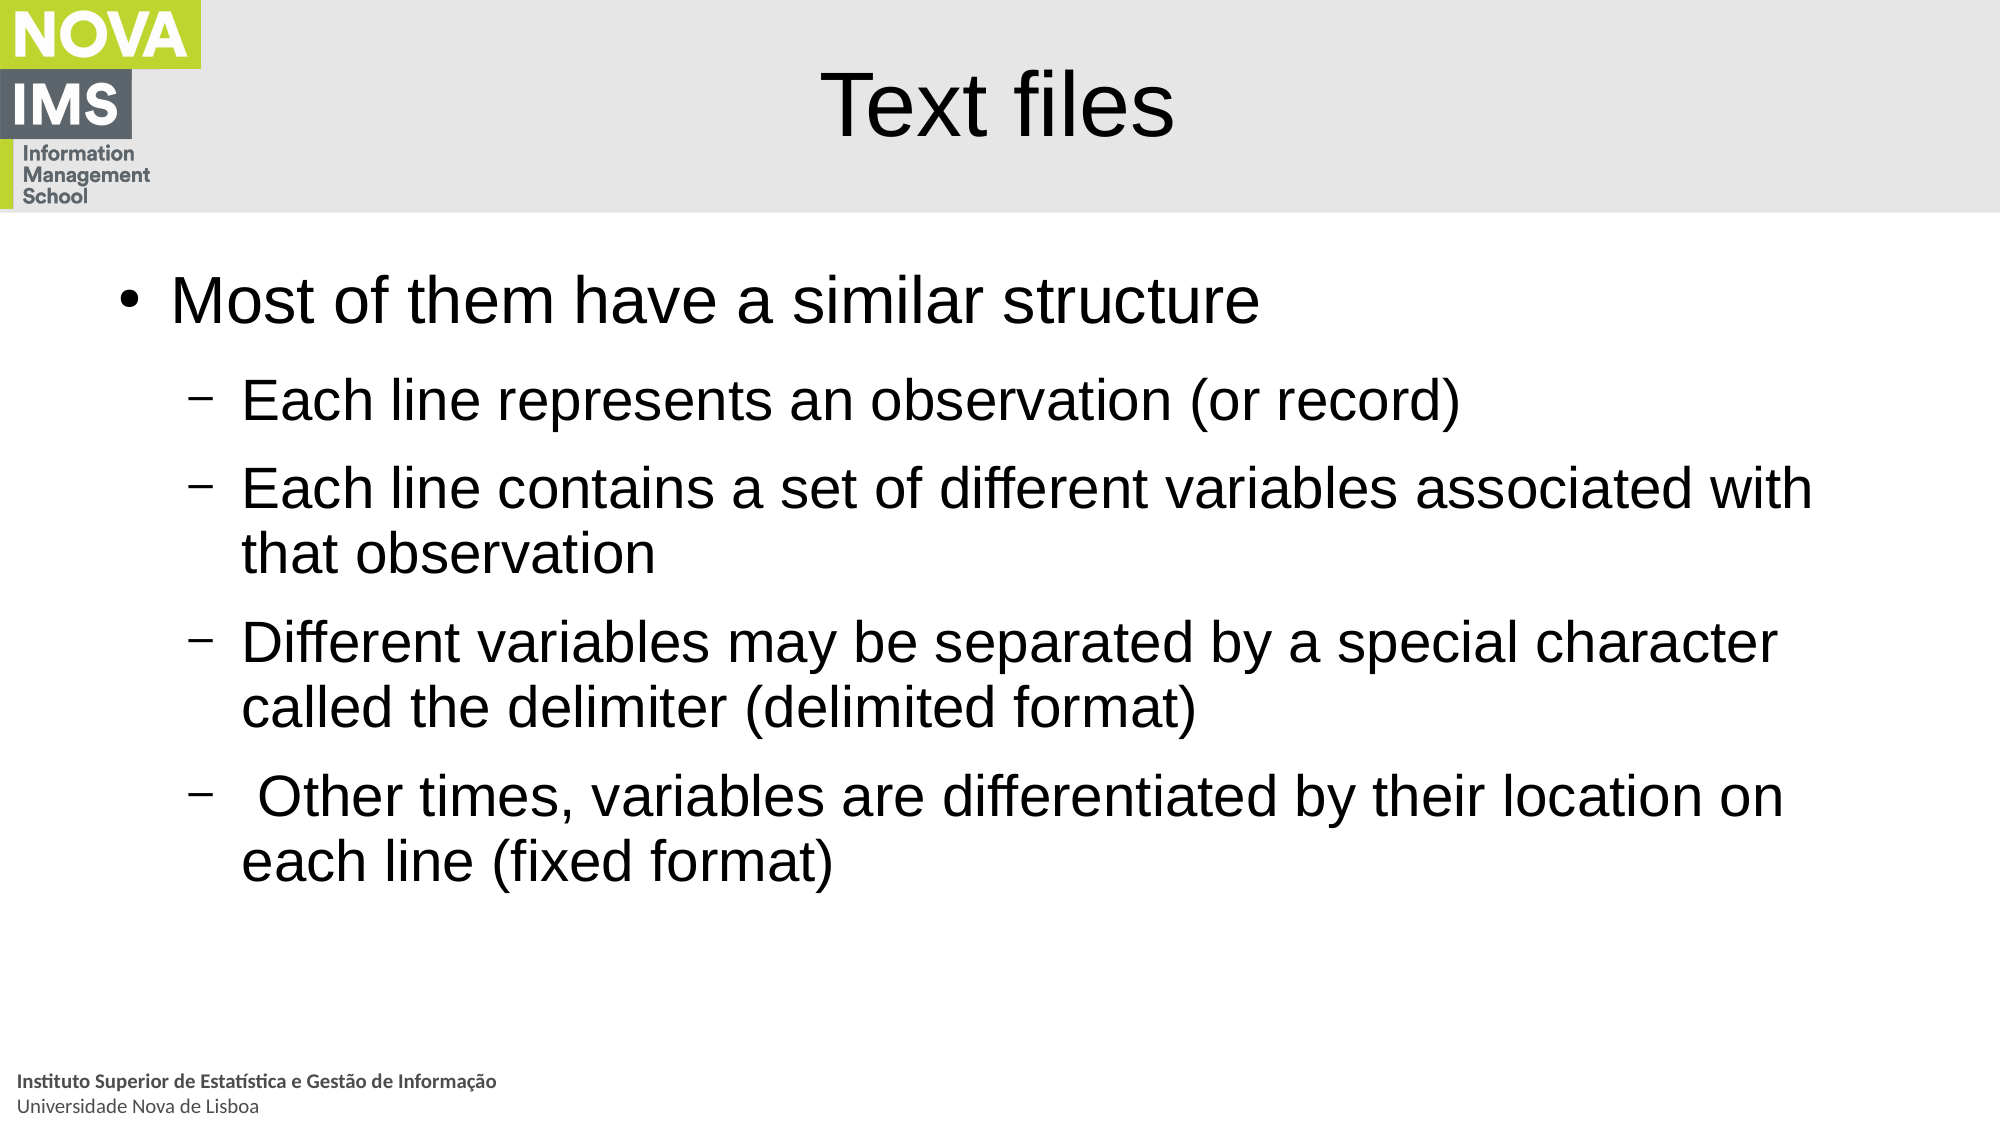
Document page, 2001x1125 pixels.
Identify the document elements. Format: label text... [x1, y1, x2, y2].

title Text files [94, 19, 1902, 189]
picture [0, 0, 201, 209]
list Most of them have a similar structure Each line represents an observation (or record) Each line contains a set of different variables associated with that observation Different variables may be separated by a special character called the delimiter (delimited format) Other times, variables are differentiated by their location on each line (fixed format) [99, 263, 1900, 969]
